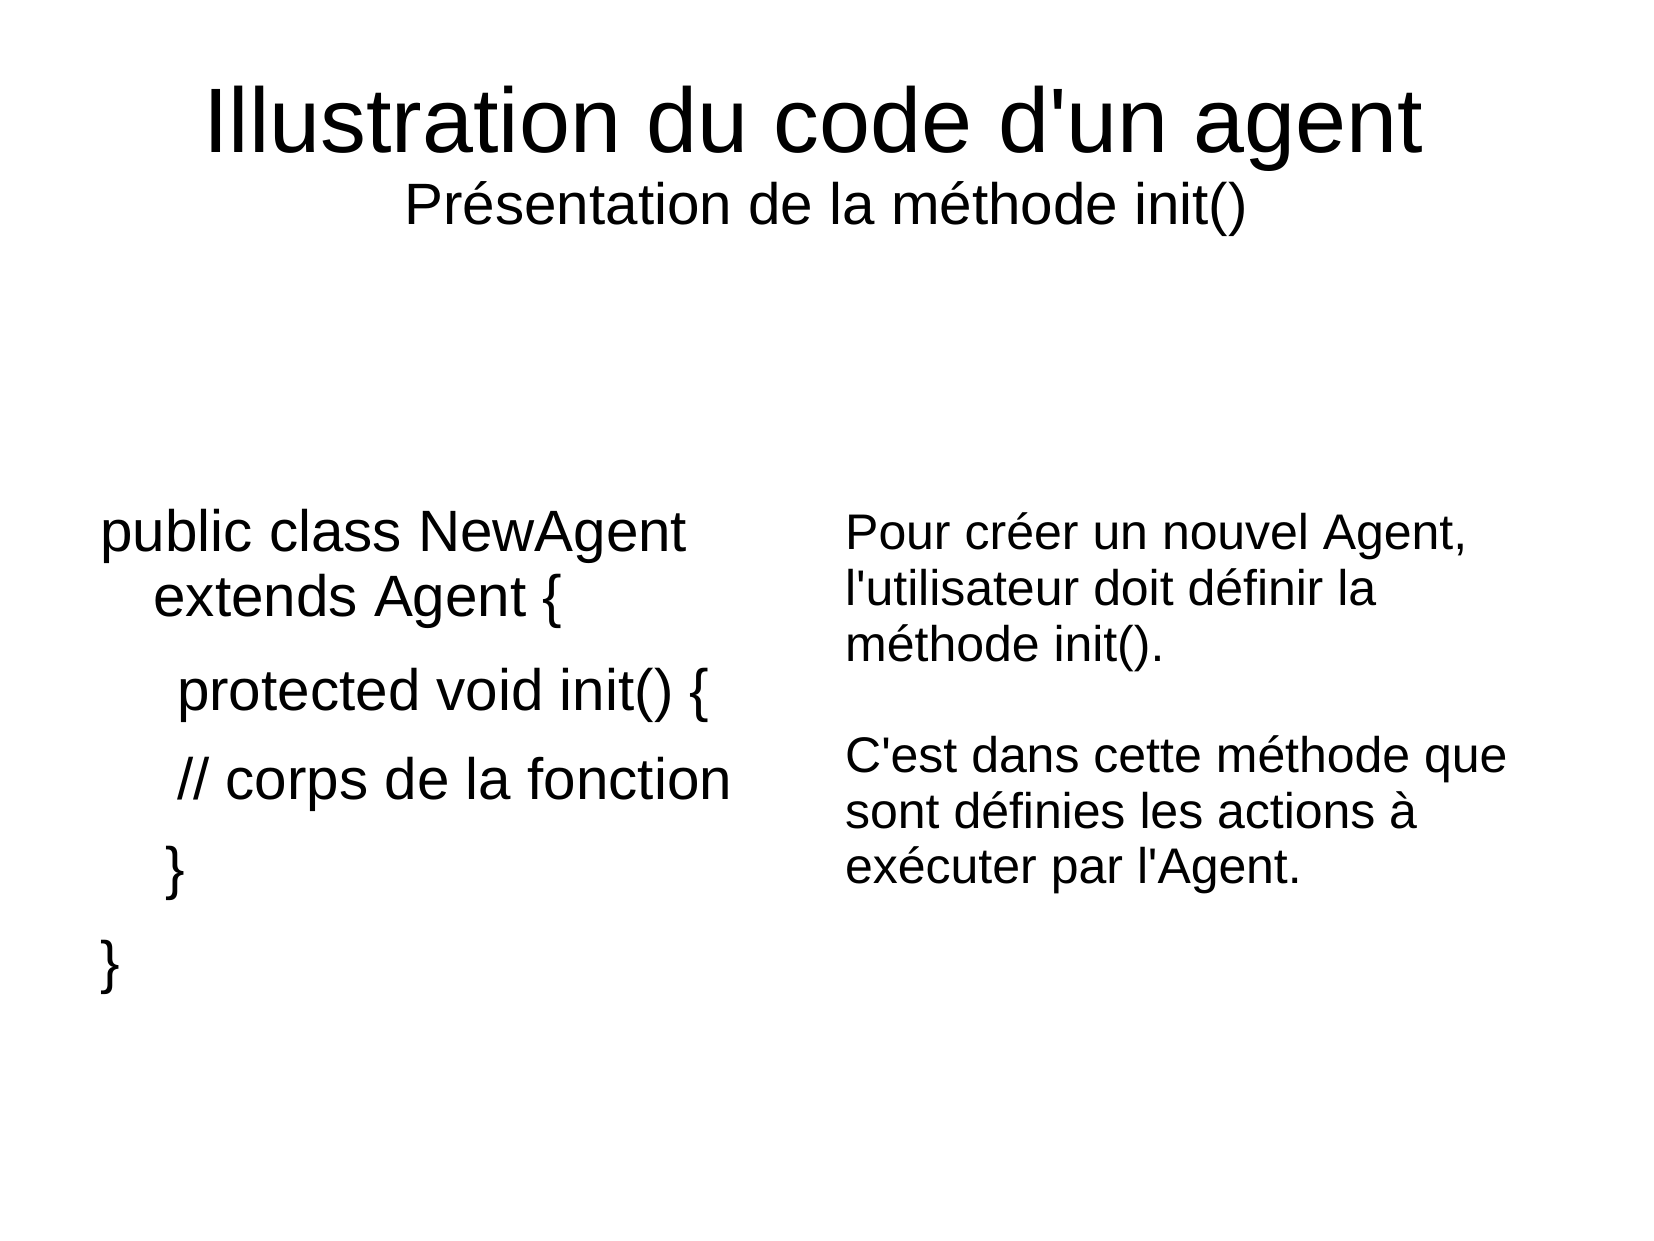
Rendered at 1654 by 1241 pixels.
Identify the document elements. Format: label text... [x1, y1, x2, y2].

list Pour créer un nouvel Agent, l'utilisateur doit définir la méthode init(). C'est dans cette méthode que sont définies les actions à exécuter par l'Agent. [845, 290, 1572, 1109]
title Illustration du code d'un agent Présentation de la méthode init() [82, 49, 1571, 257]
list public class NewAgent extends Agent { protected void init() { // corps de la fonction } } [82, 290, 809, 1109]
